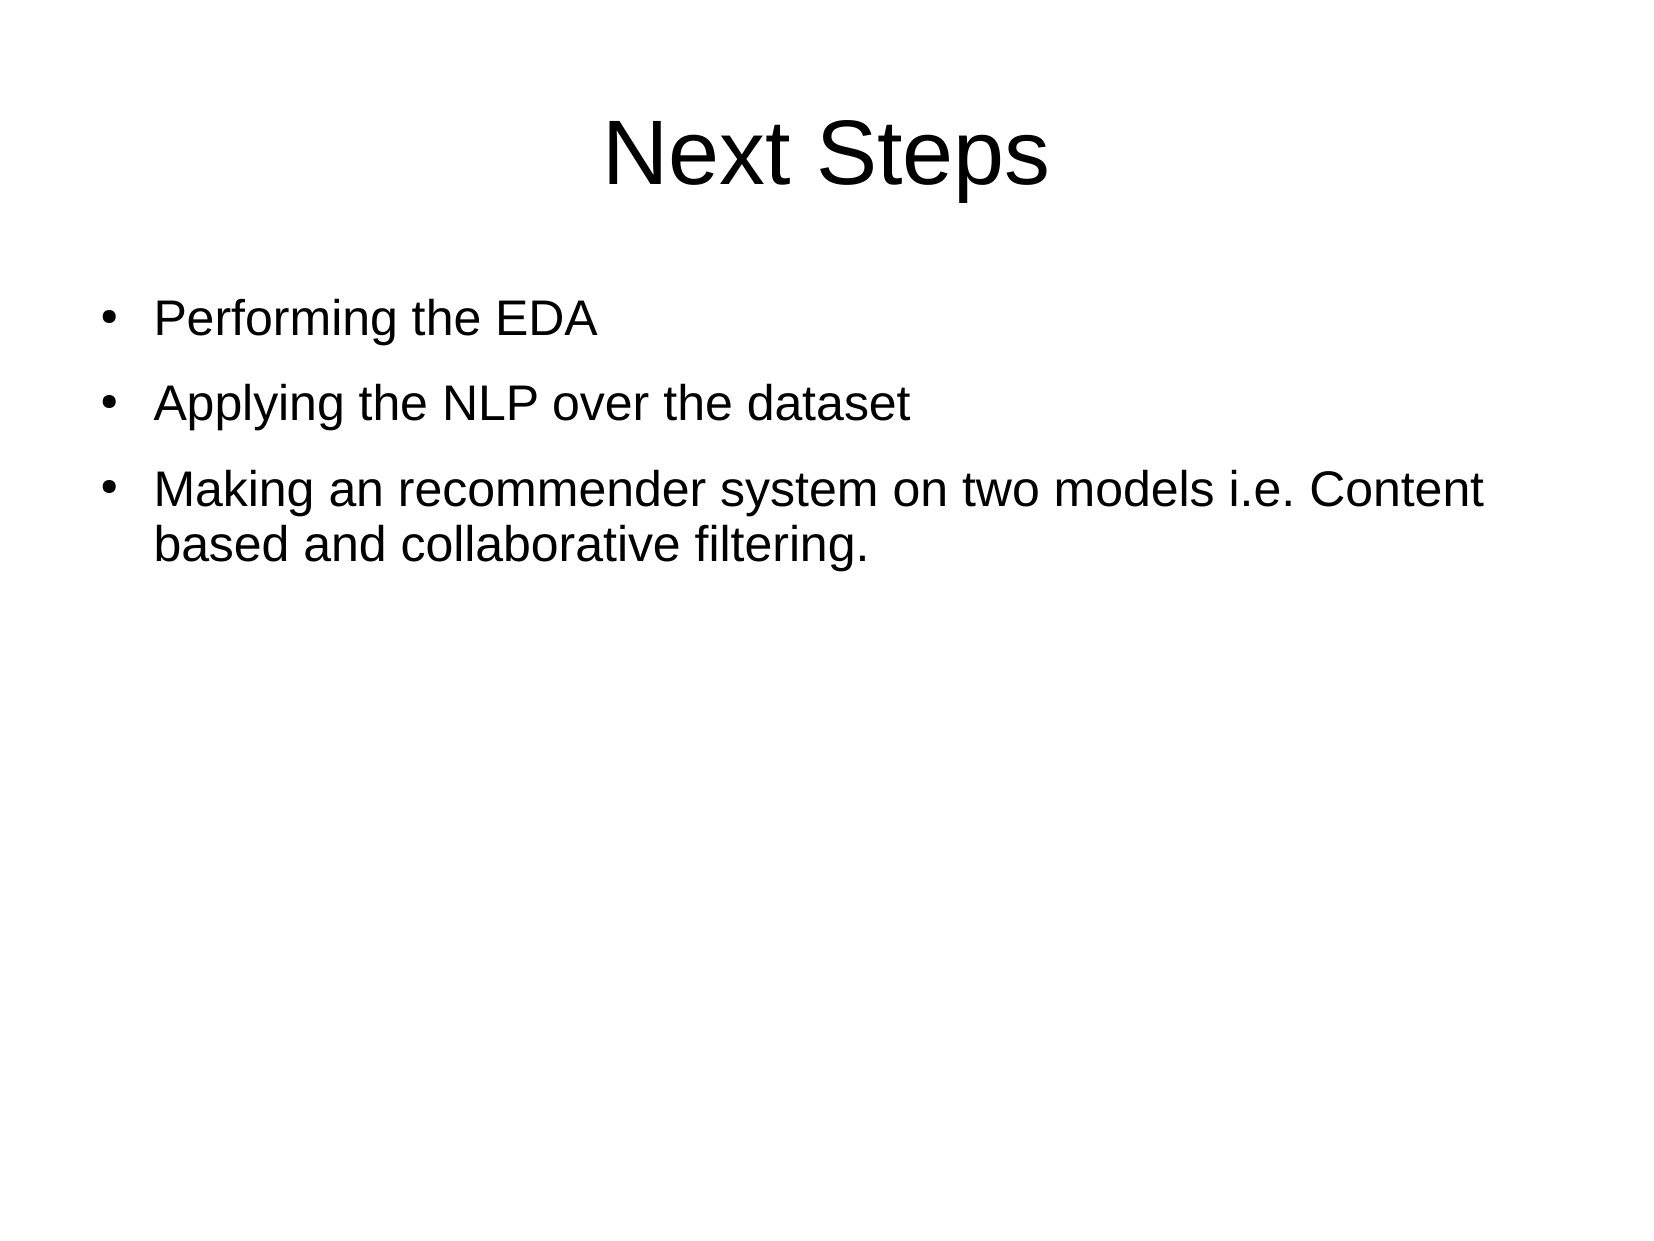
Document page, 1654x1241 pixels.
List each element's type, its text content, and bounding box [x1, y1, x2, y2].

title Next Steps [82, 49, 1571, 257]
list Performing the EDA Applying the NLP over the dataset Making an recommender system on two models i.e. Content based and collaborative filtering. [82, 290, 1571, 1010]
